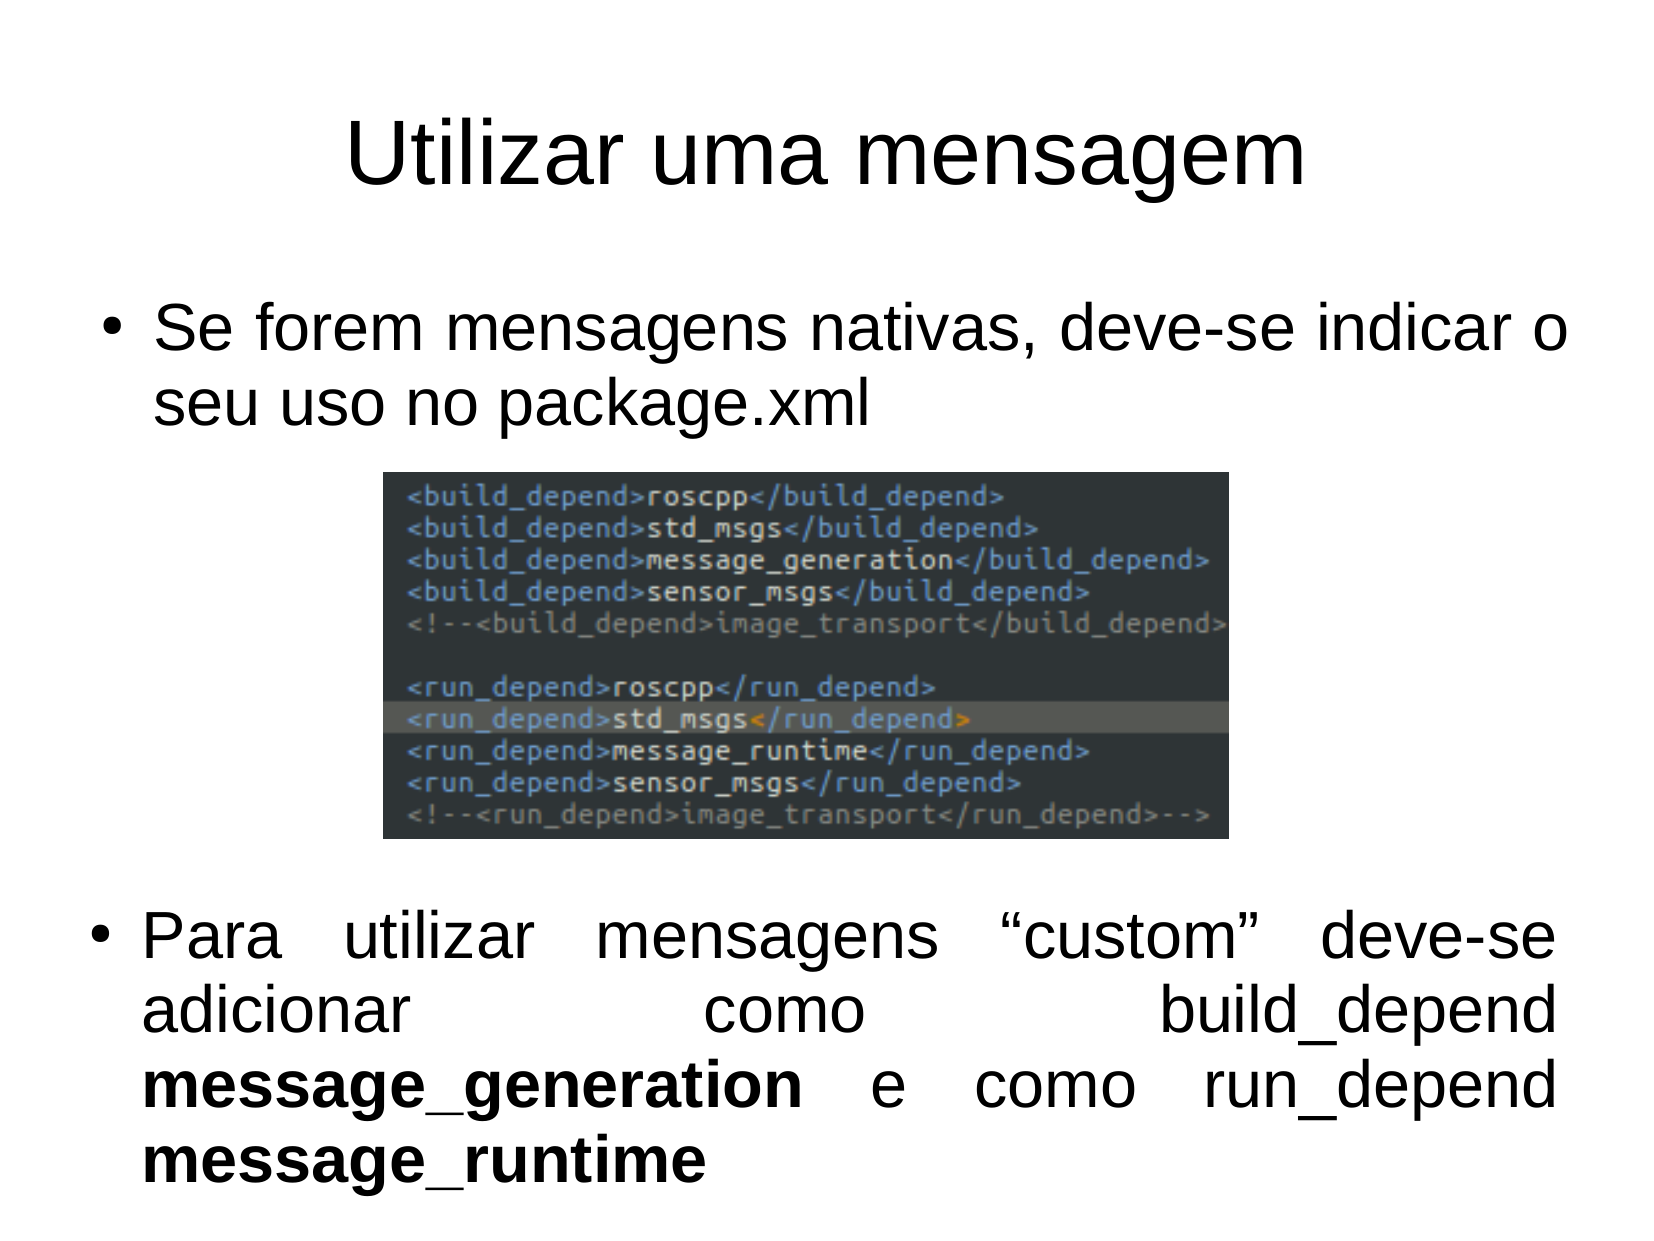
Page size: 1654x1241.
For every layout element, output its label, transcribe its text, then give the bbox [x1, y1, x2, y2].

title Utilizar uma mensagem [82, 49, 1571, 257]
list Se forem mensagens nativas, deve-se indicar o seu uso no package.xml [82, 290, 1571, 1010]
picture [383, 472, 1229, 839]
list Para utilizar mensagens “custom” deve-se adicionar como build_depend message_generation e como run_depend message_runtime [70, 897, 1559, 1241]
